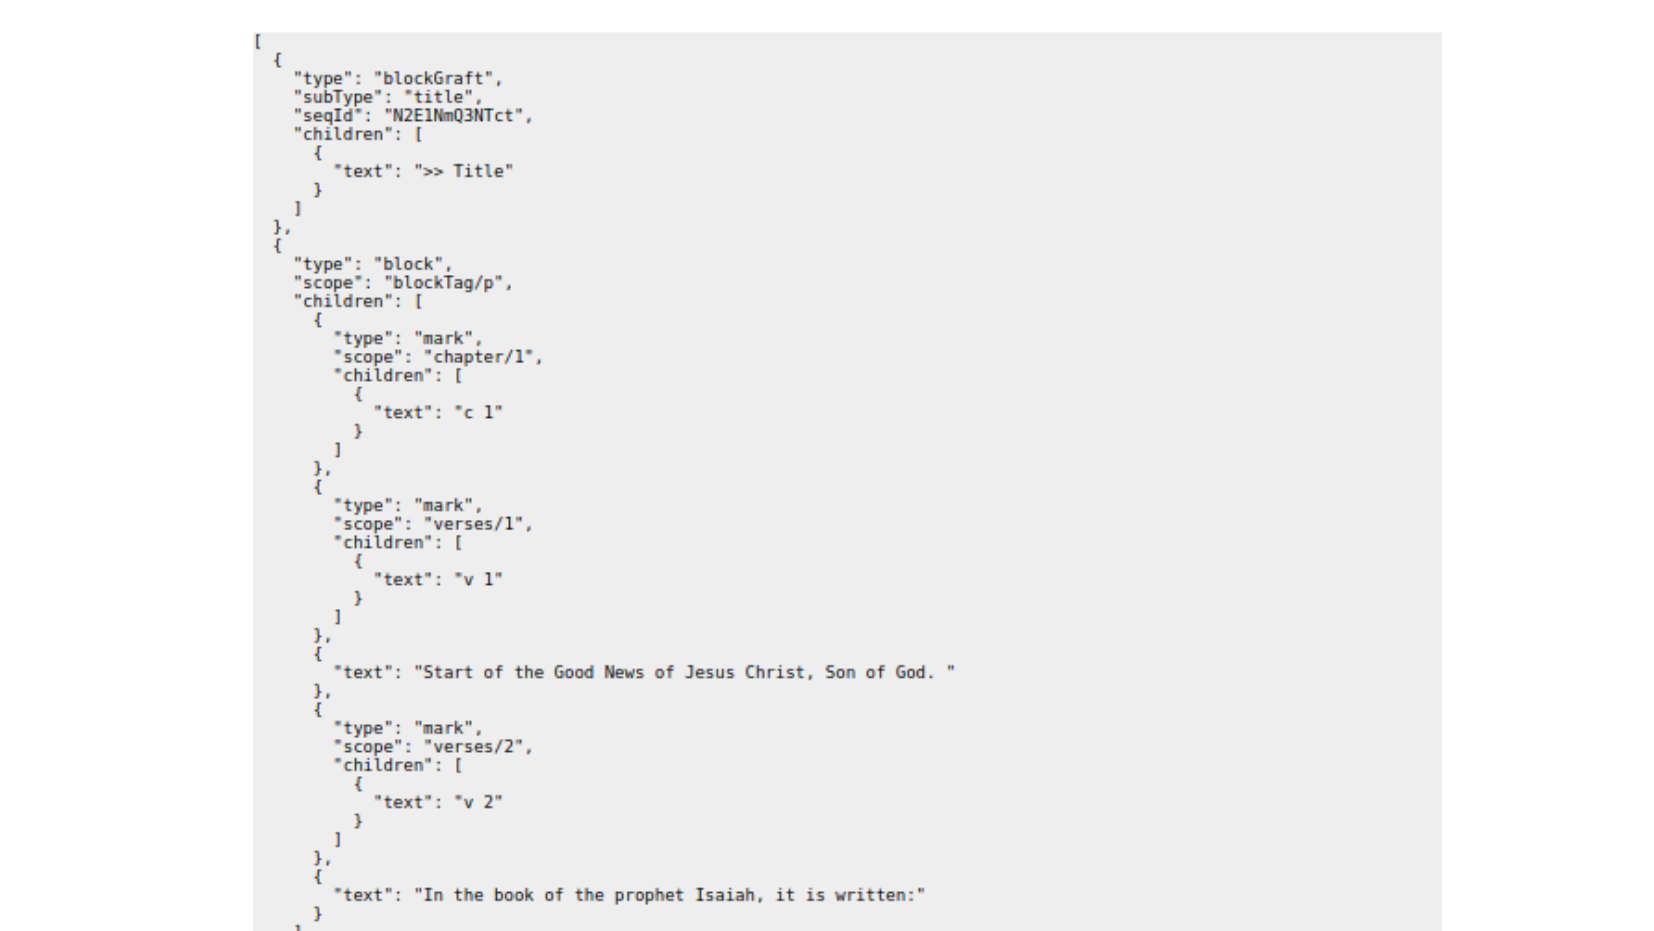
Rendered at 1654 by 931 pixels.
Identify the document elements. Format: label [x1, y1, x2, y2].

picture [253, 29, 1442, 931]
